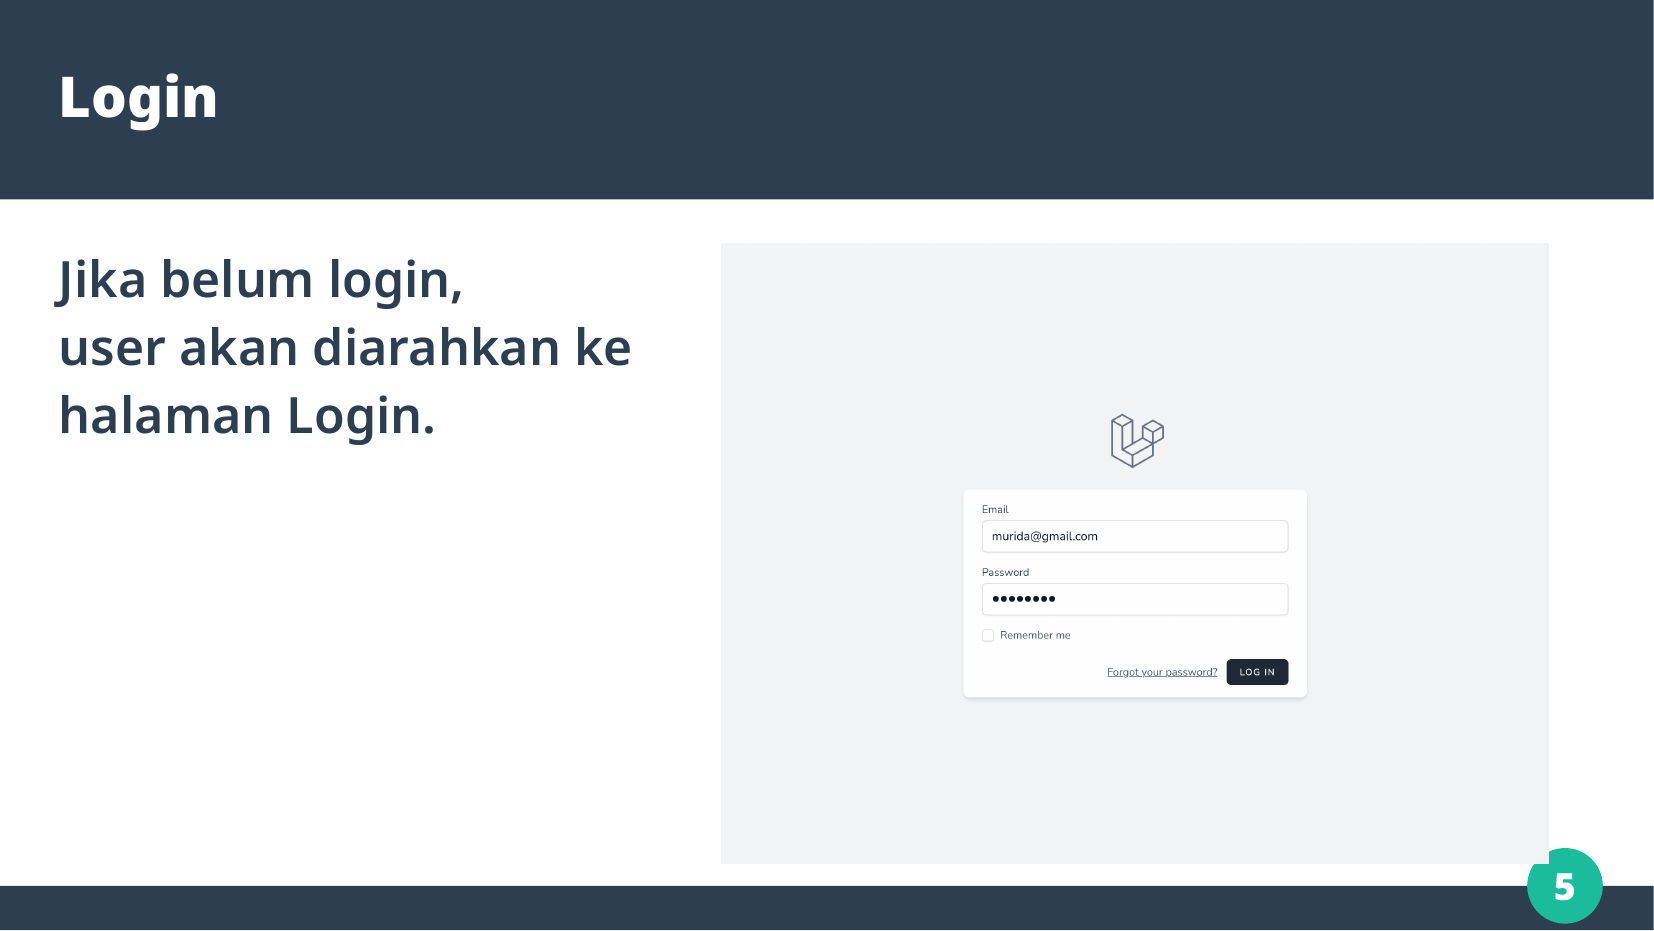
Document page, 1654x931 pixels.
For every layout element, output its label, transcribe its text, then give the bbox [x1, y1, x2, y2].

list Jika belum login, user akan diarahkan ke halaman Login. [59, 243, 638, 864]
title Login [59, 37, 1595, 155]
picture [721, 243, 1549, 864]
